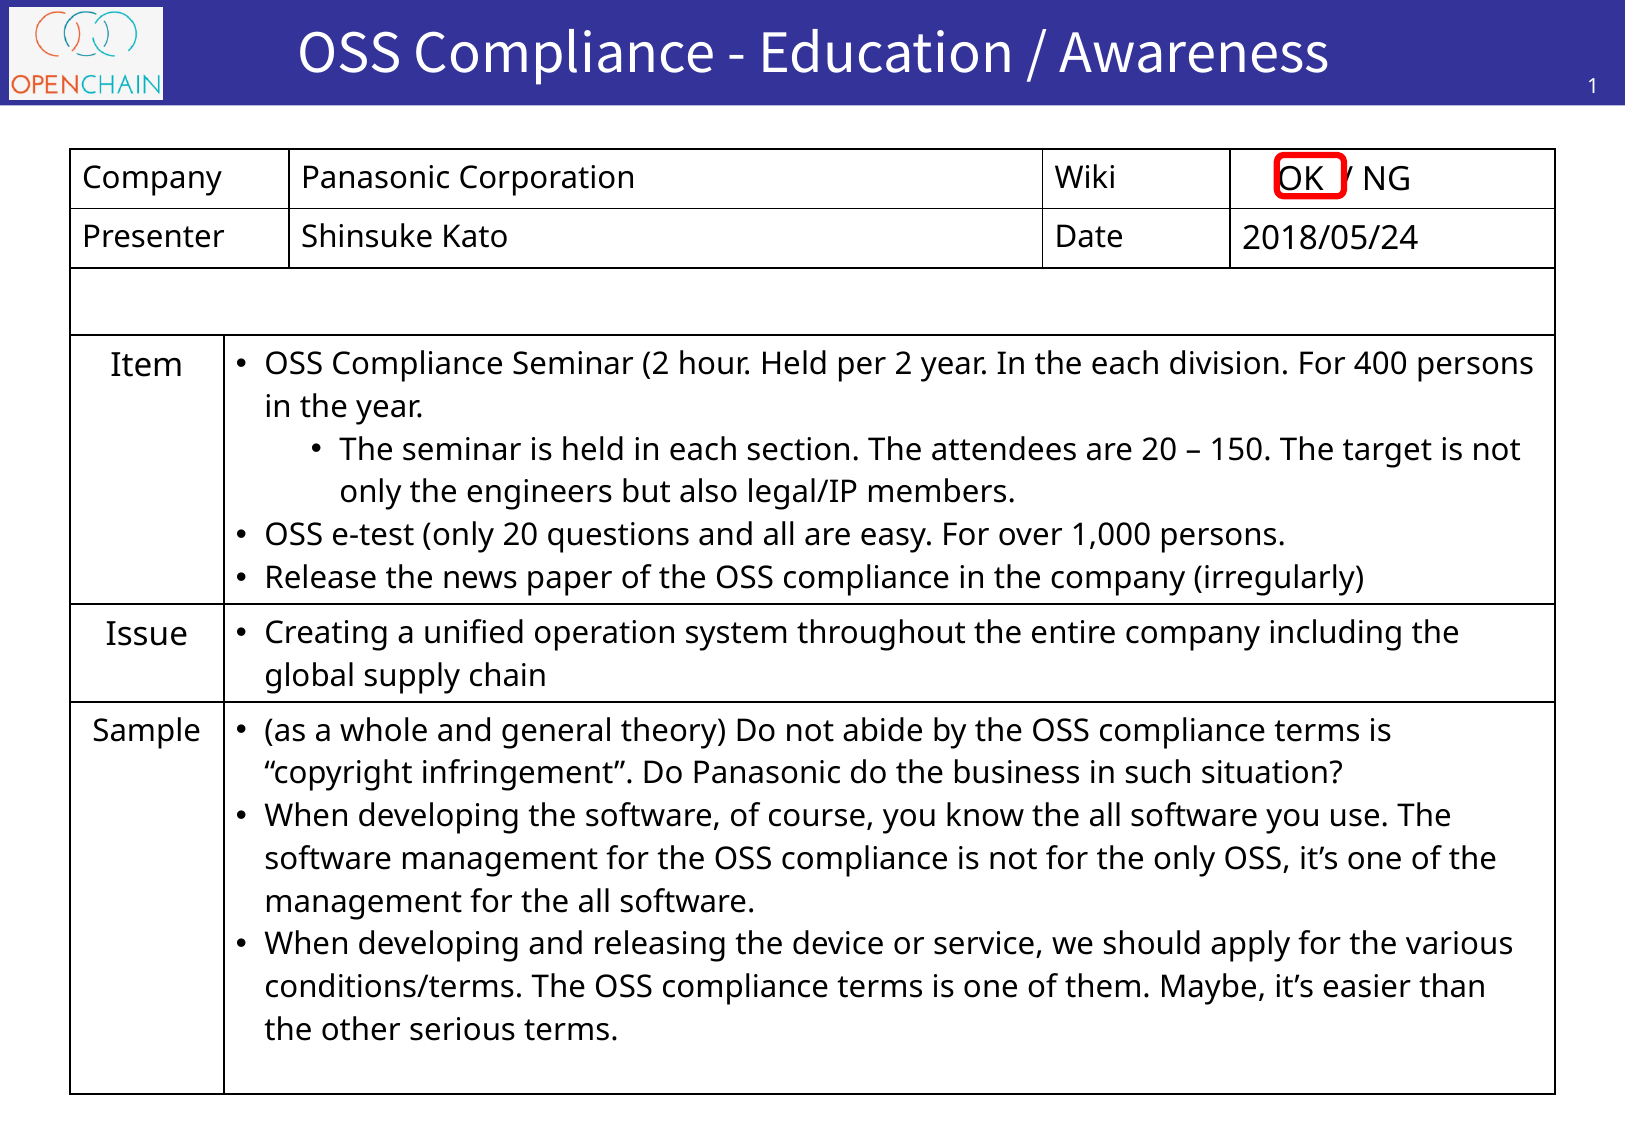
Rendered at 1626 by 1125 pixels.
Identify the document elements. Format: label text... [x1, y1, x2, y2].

table_cell (as a whole and general theory) Do not abide by the OSS compliance terms is “copyright infringement”. Do Panasonic do the business in such situation? When developing the software, of course, you know the all software you use. The software management for the OSS compliance is not for the only OSS, it’s one of the management for the all software. When developing and releasing the device or service, we should apply for the various conditions/terms. The OSS compliance terms is one of them. Maybe, it’s easier than the other serious terms. [225, 703, 1554, 1093]
picture [9, 7, 83, 100]
table_cell 2018/05/24 [1231, 209, 1554, 267]
table_cell Creating a unified operation system throughout the entire company including the global supply chain [225, 605, 1554, 701]
table_cell Presenter [71, 209, 288, 267]
table_cell Issue [71, 605, 223, 701]
table_cell Sample [71, 703, 223, 1093]
table_cell OSS Compliance Seminar (2 hour. Held per 2 year. In the each division. For 400 persons in the year. The seminar is held in each section. The attendees are 20 – 150. The target is not only the engineers but also legal/IP members. OSS e-test (only 20 questions and all are easy. For over 1,000 persons. Release the news paper of the OSS compliance in the company (irregularly) [225, 336, 1554, 603]
table_cell Date [1043, 209, 1229, 267]
slide_number <number> [1522, 65, 1614, 105]
table_header OK / NG [1231, 150, 1554, 208]
title OSS Compliance - Education / Awareness [83, 0, 1546, 102]
table_cell Item [71, 336, 223, 603]
table_header Panasonic Corporation [290, 150, 1042, 208]
table_header Company [71, 150, 288, 208]
table_cell Shinsuke Kato [290, 209, 1042, 267]
table_header Wiki [1043, 150, 1229, 208]
table_cell [71, 269, 1554, 334]
